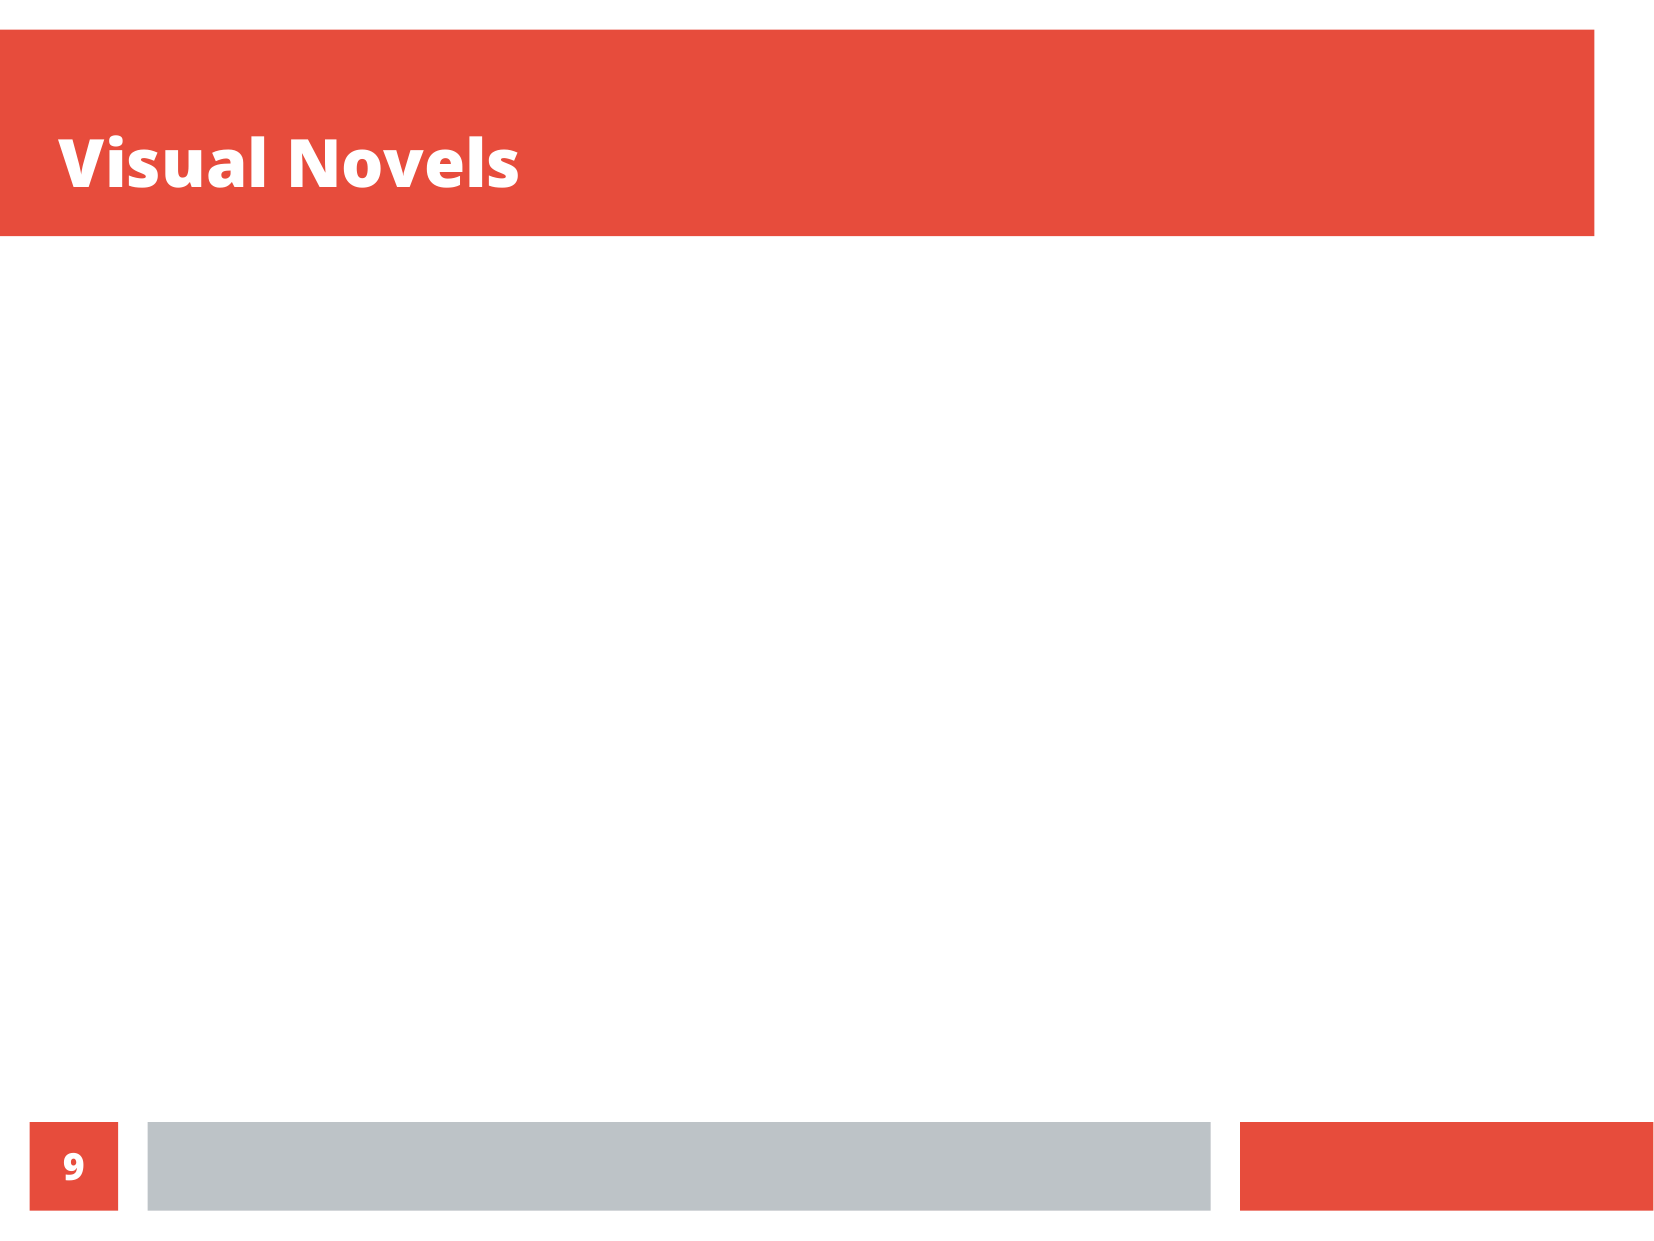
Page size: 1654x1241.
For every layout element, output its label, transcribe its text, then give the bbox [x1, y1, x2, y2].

title Visual Novels [59, 59, 1595, 207]
